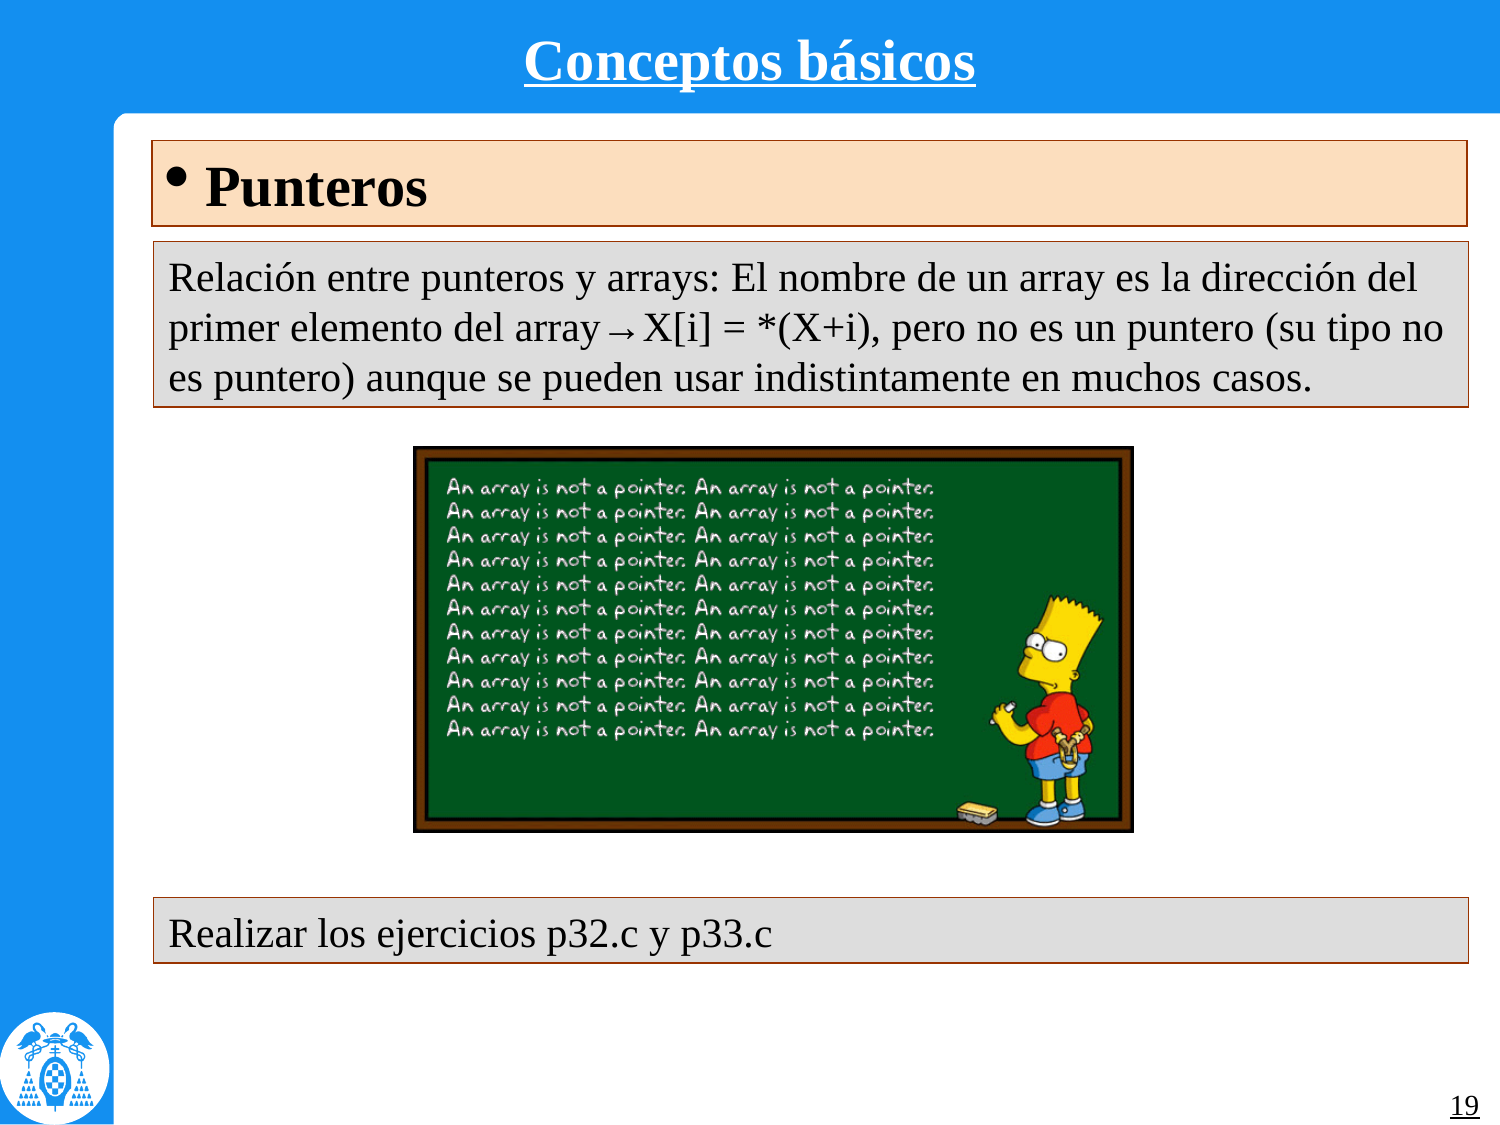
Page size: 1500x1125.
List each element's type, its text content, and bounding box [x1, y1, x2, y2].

text_box Punteros [152, 140, 1467, 227]
picture [15, 1017, 98, 1112]
picture [413, 446, 1134, 833]
text_box Realizar los ejercicios p32.c y p33.c [153, 897, 1469, 964]
text_box Conceptos básicos [215, 14, 1285, 101]
text_box 30 [1047, 1078, 1495, 1125]
text_box Relación entre punteros y arrays: El nombre de un array es la dirección del primer elemento del array→X[i] = *(X+i), pero no es un puntero (su tipo no es puntero) aunque se pueden usar indistintamente en muchos casos. [153, 241, 1469, 408]
